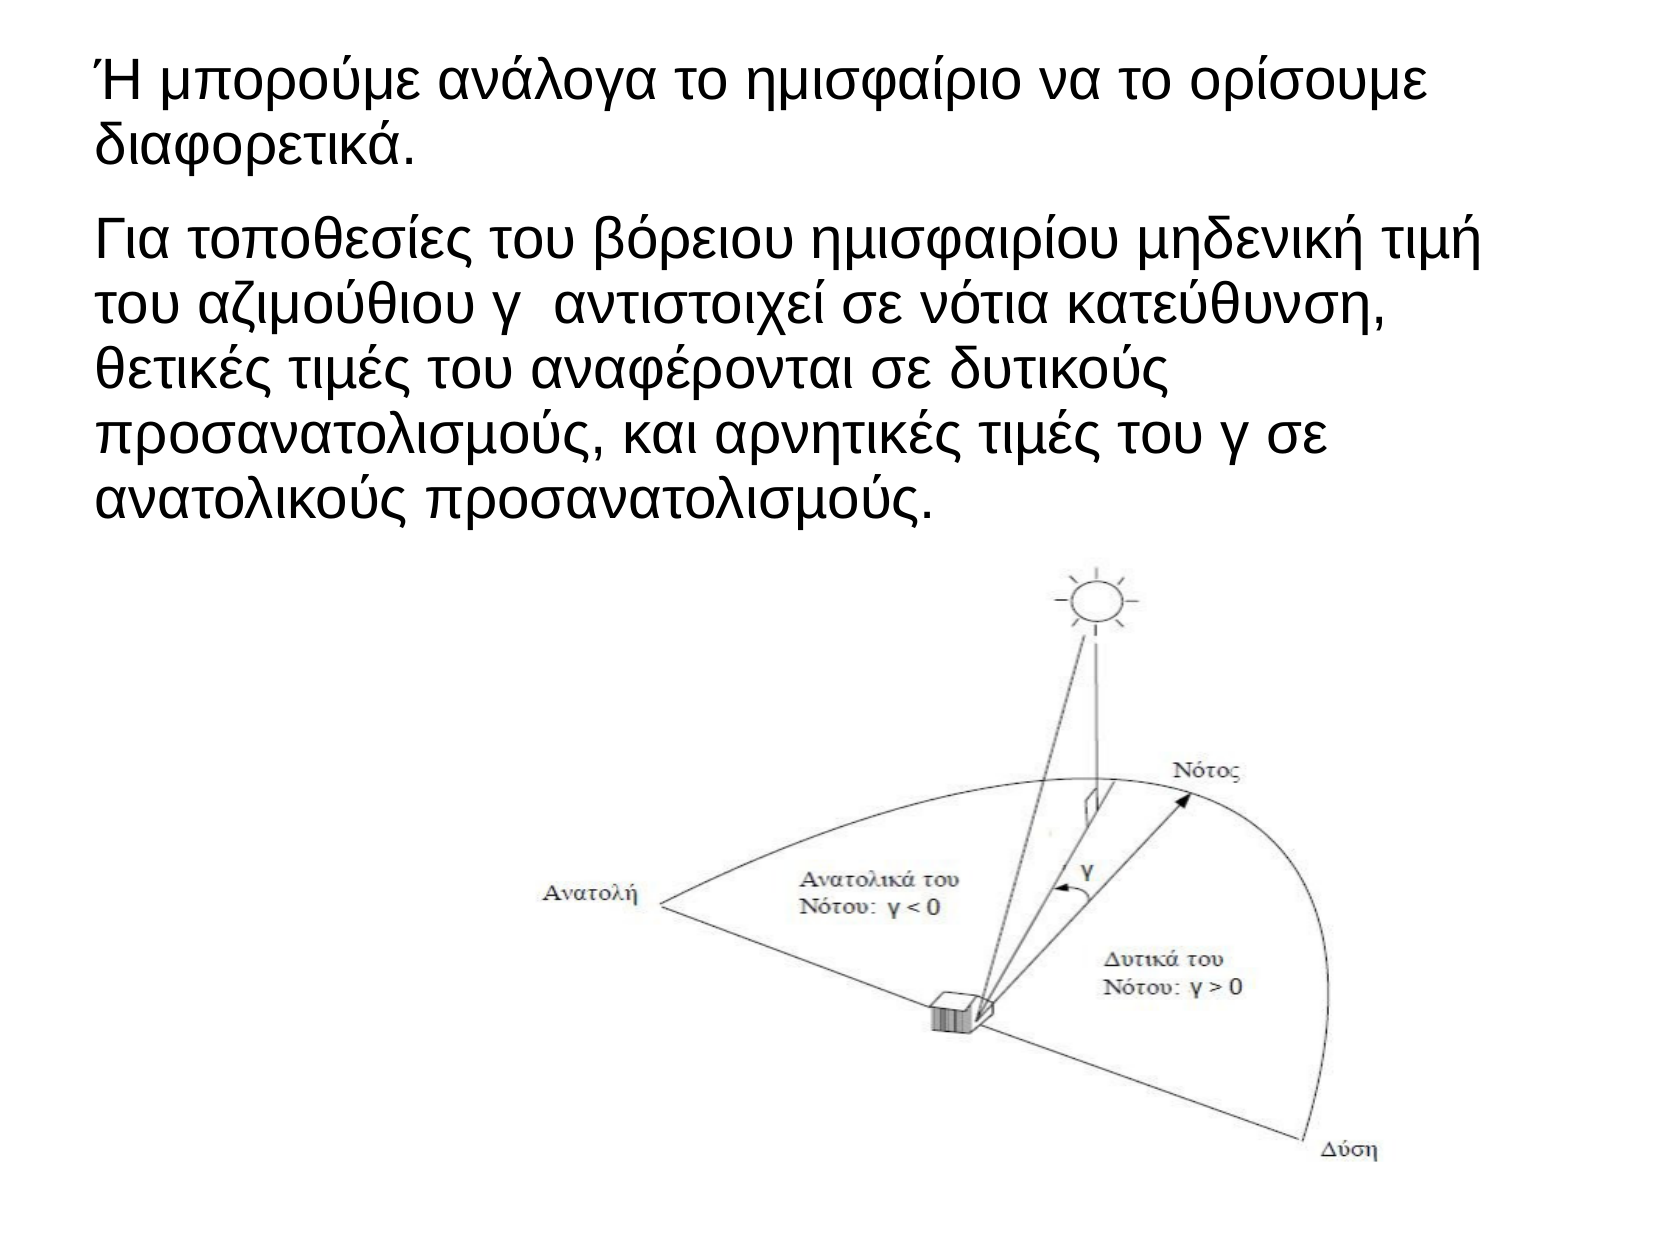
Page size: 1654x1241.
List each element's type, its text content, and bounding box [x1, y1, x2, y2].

list Ή μπορούμε ανάλογα το ημισφαίριο να το ορίσουμε διαφορετικά. Για τοποθεσίες του βόρειου ηµισφαιρίου µηδενική τιµή του αζιμούθιου γ αντιστοιχεί σε νότια κατεύθυνση, θετικές τιµές του αναφέρονται σε δυτικούς προσανατολισµούς, και αρνητικές τιµές του γ σε ανατολικούς προσανατολισµούς. [23, 46, 1489, 1241]
picture [531, 555, 1441, 1182]
